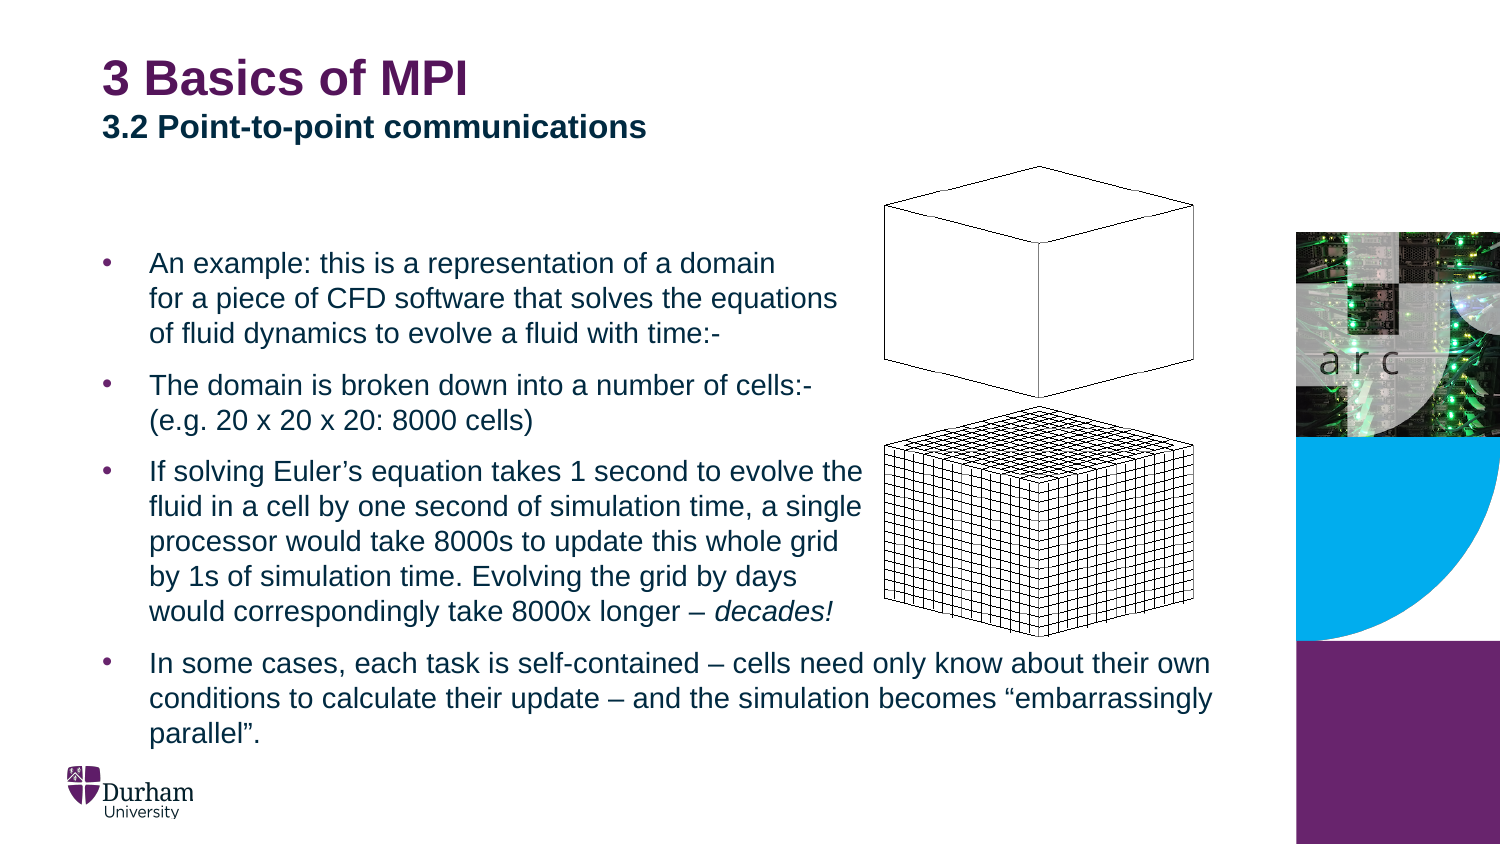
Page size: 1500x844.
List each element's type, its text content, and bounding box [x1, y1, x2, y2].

text_box [1296, 640, 1500, 844]
picture [884, 405, 1194, 637]
picture [1296, 232, 1500, 436]
list An example: this is a representation of a domain for a piece of CFD software that solves the equations of fluid dynamics to evolve a fluid with time:- The domain is broken down into a number of cells:- (e.g. 20 x 20 x 20: 8000 cells) If solving Euler’s equation takes 1 second to evolve the fluid in a cell by one second of simulation time, a single processor would take 8000s to update this whole grid by 1s of simulation time. Evolving the grid by days would correspondingly take 8000x longer – decades! In some cases, each task is self-contained – cells need only know about their own conditions to calculate their update – and the simulation becomes “embarrassingly parallel”. [101, 192, 1258, 531]
picture [67, 766, 193, 819]
picture [1332, 467, 1500, 640]
picture [884, 165, 1194, 398]
title 3 Basics of MPI 3.2 Point-to-point communications [101, 45, 1399, 187]
